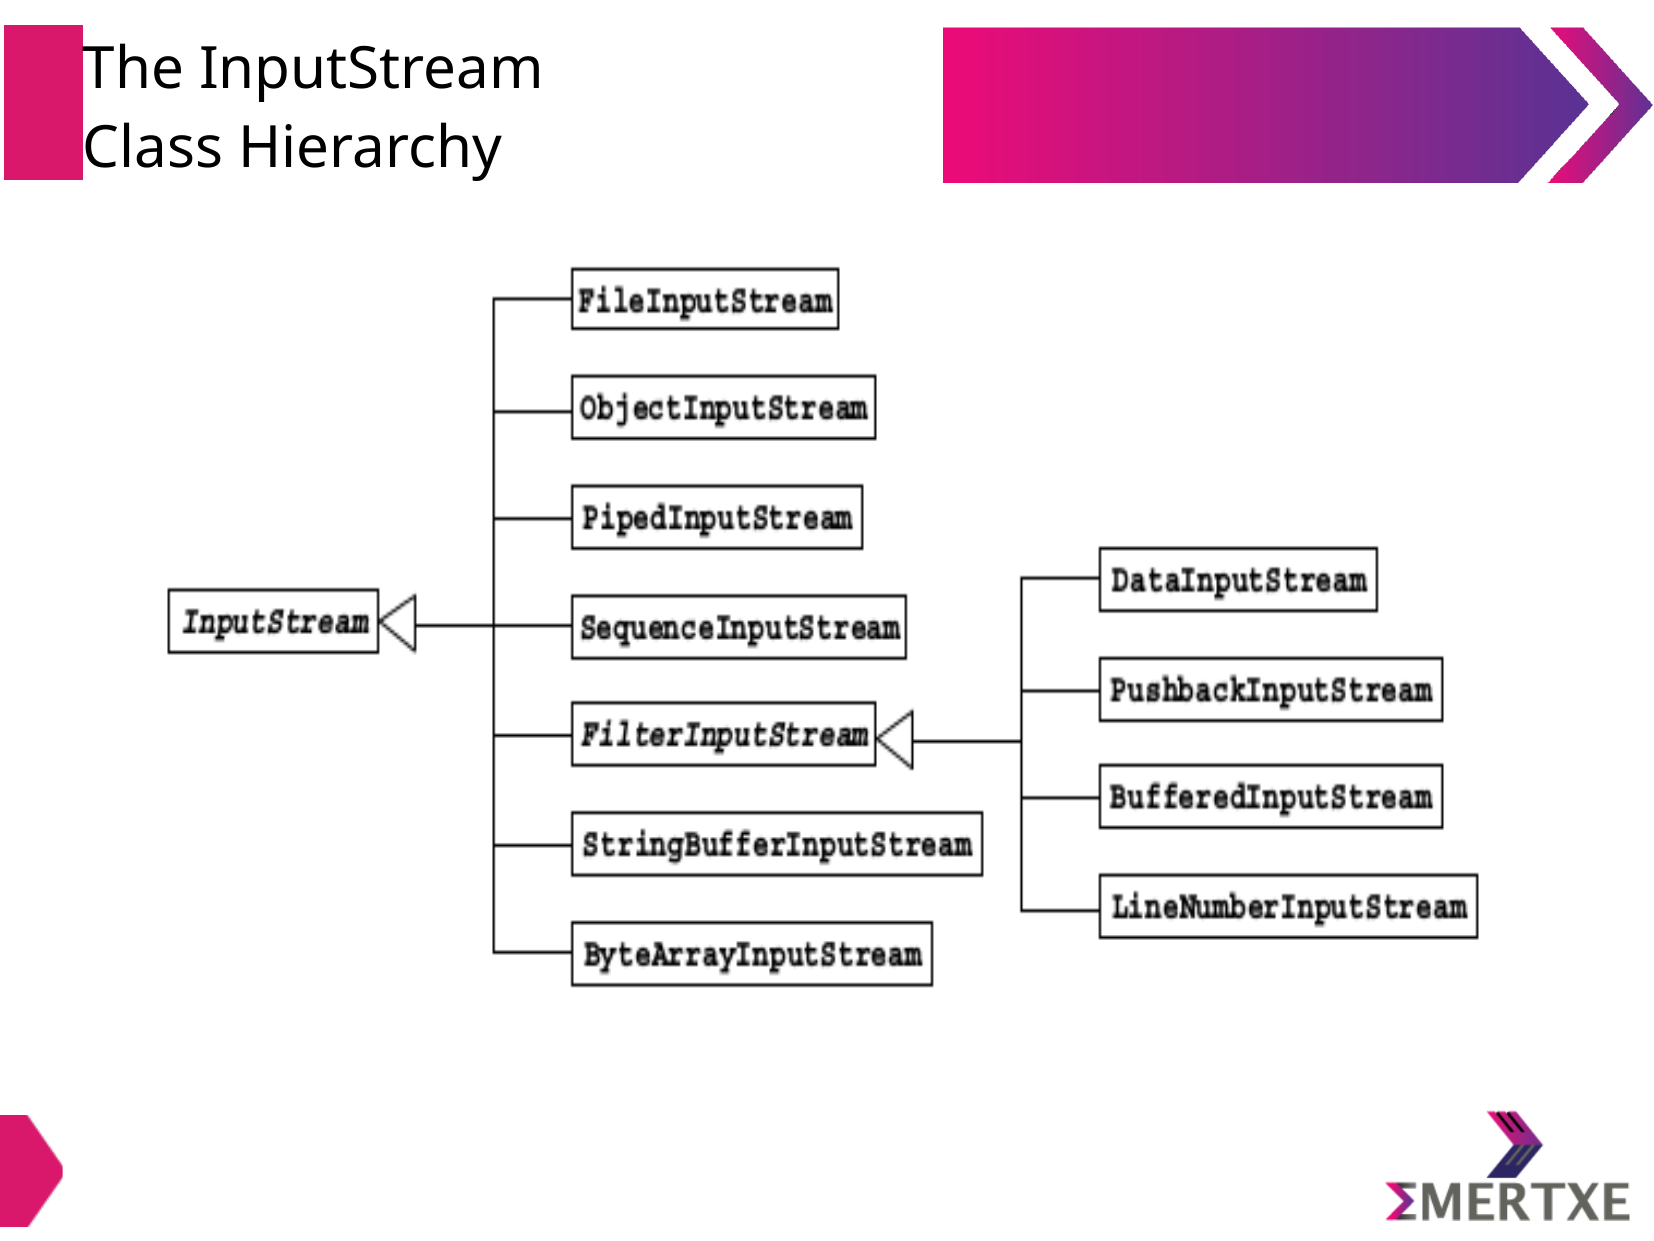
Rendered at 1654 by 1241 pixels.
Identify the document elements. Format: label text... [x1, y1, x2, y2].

picture [1571, 27, 1653, 183]
picture [105, 239, 1516, 1036]
picture [1385, 1107, 1631, 1221]
title The InputStream Class Hierarchy [82, 2, 1571, 210]
